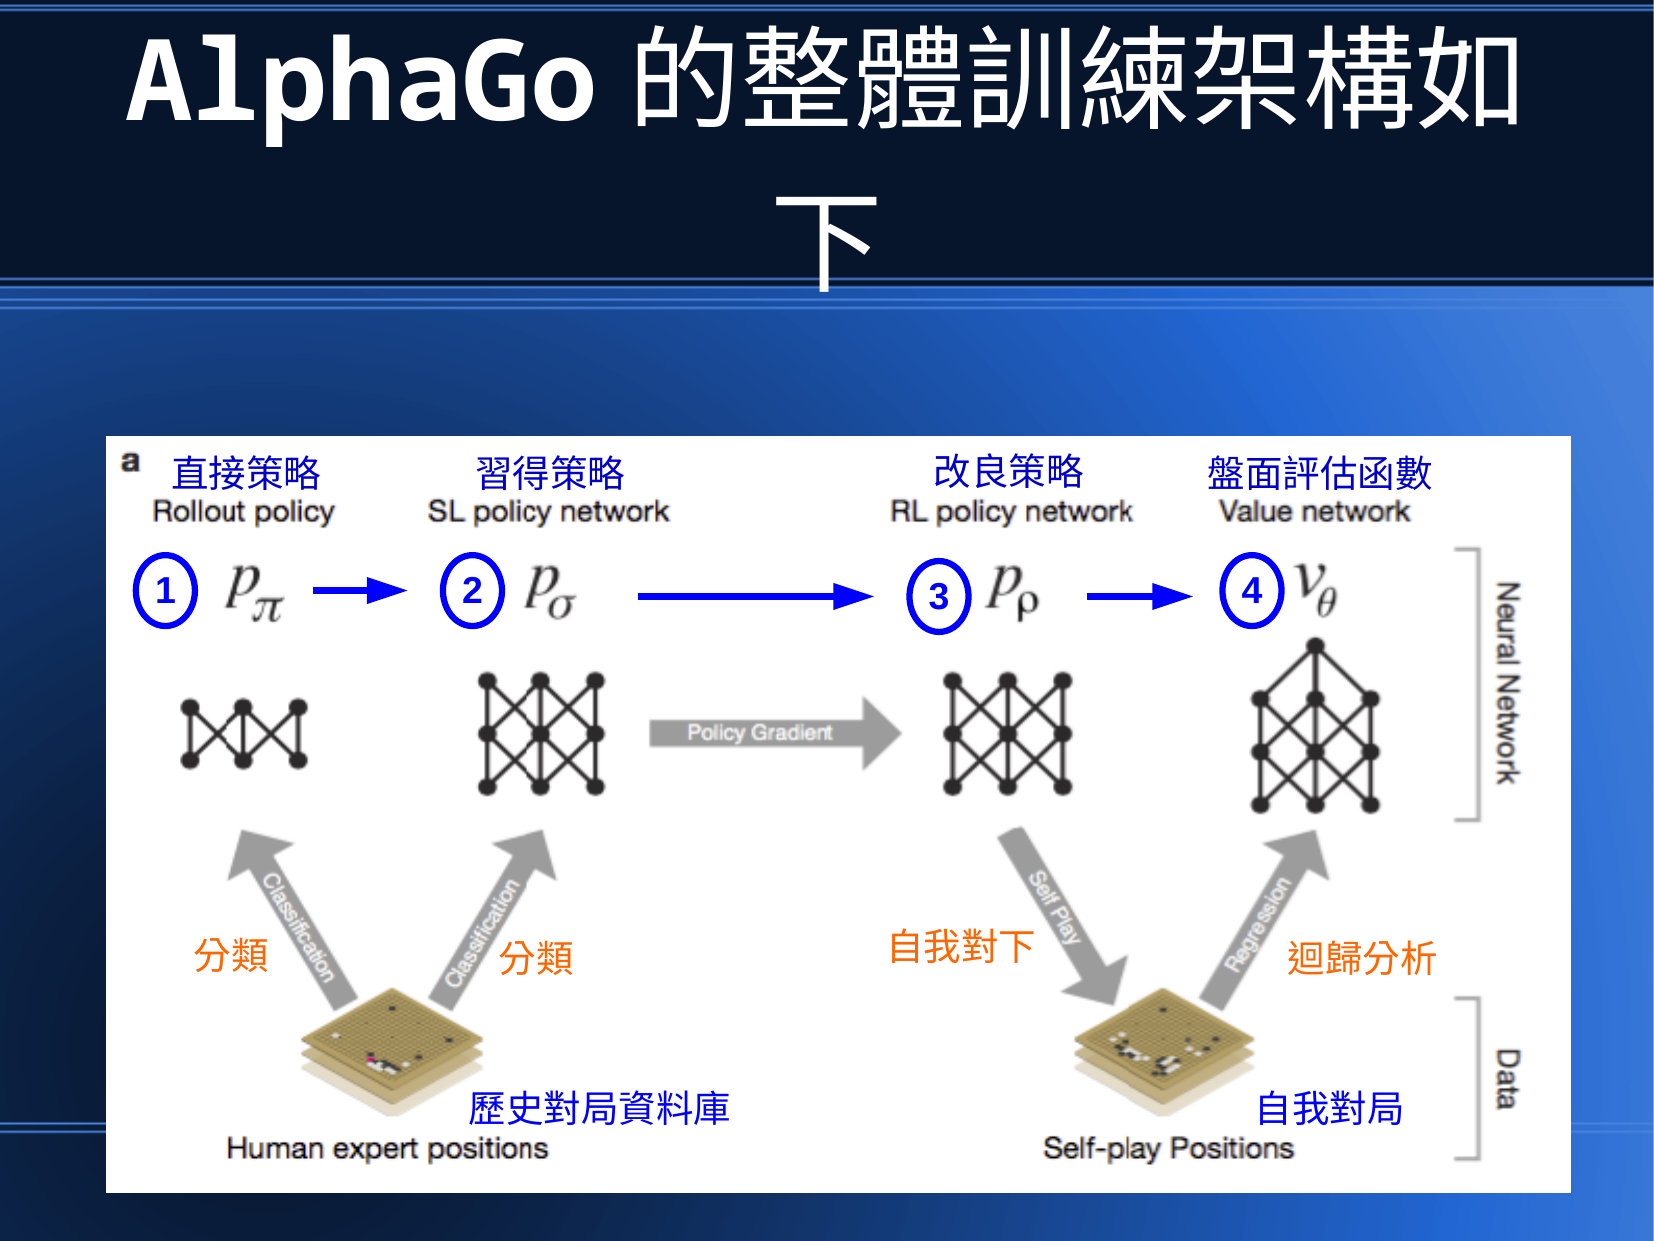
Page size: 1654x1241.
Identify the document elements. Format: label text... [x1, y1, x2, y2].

text_box 3 [909, 561, 969, 632]
picture [0, 0, 1654, 1241]
text_box 習得策略 [460, 437, 641, 499]
text_box 盤面評估函數 [1192, 437, 1448, 499]
text_box 分類 [484, 921, 589, 984]
text_box 4 [1222, 555, 1282, 627]
text_box 歷史對局資料庫 [454, 1072, 747, 1134]
text_box 自我對局 [1240, 1072, 1420, 1134]
text_box 迴歸分析 [1273, 921, 1453, 984]
text_box 1 [135, 555, 195, 627]
text_box 2 [442, 555, 503, 627]
text_box 自我對下 [871, 909, 1052, 972]
text_box 直接策略 [156, 437, 337, 499]
title AlphaGo的整體訓練架構如下 [82, 49, 1571, 257]
text_box 分類 [178, 918, 284, 981]
text_box 改良策略 [918, 434, 1099, 497]
